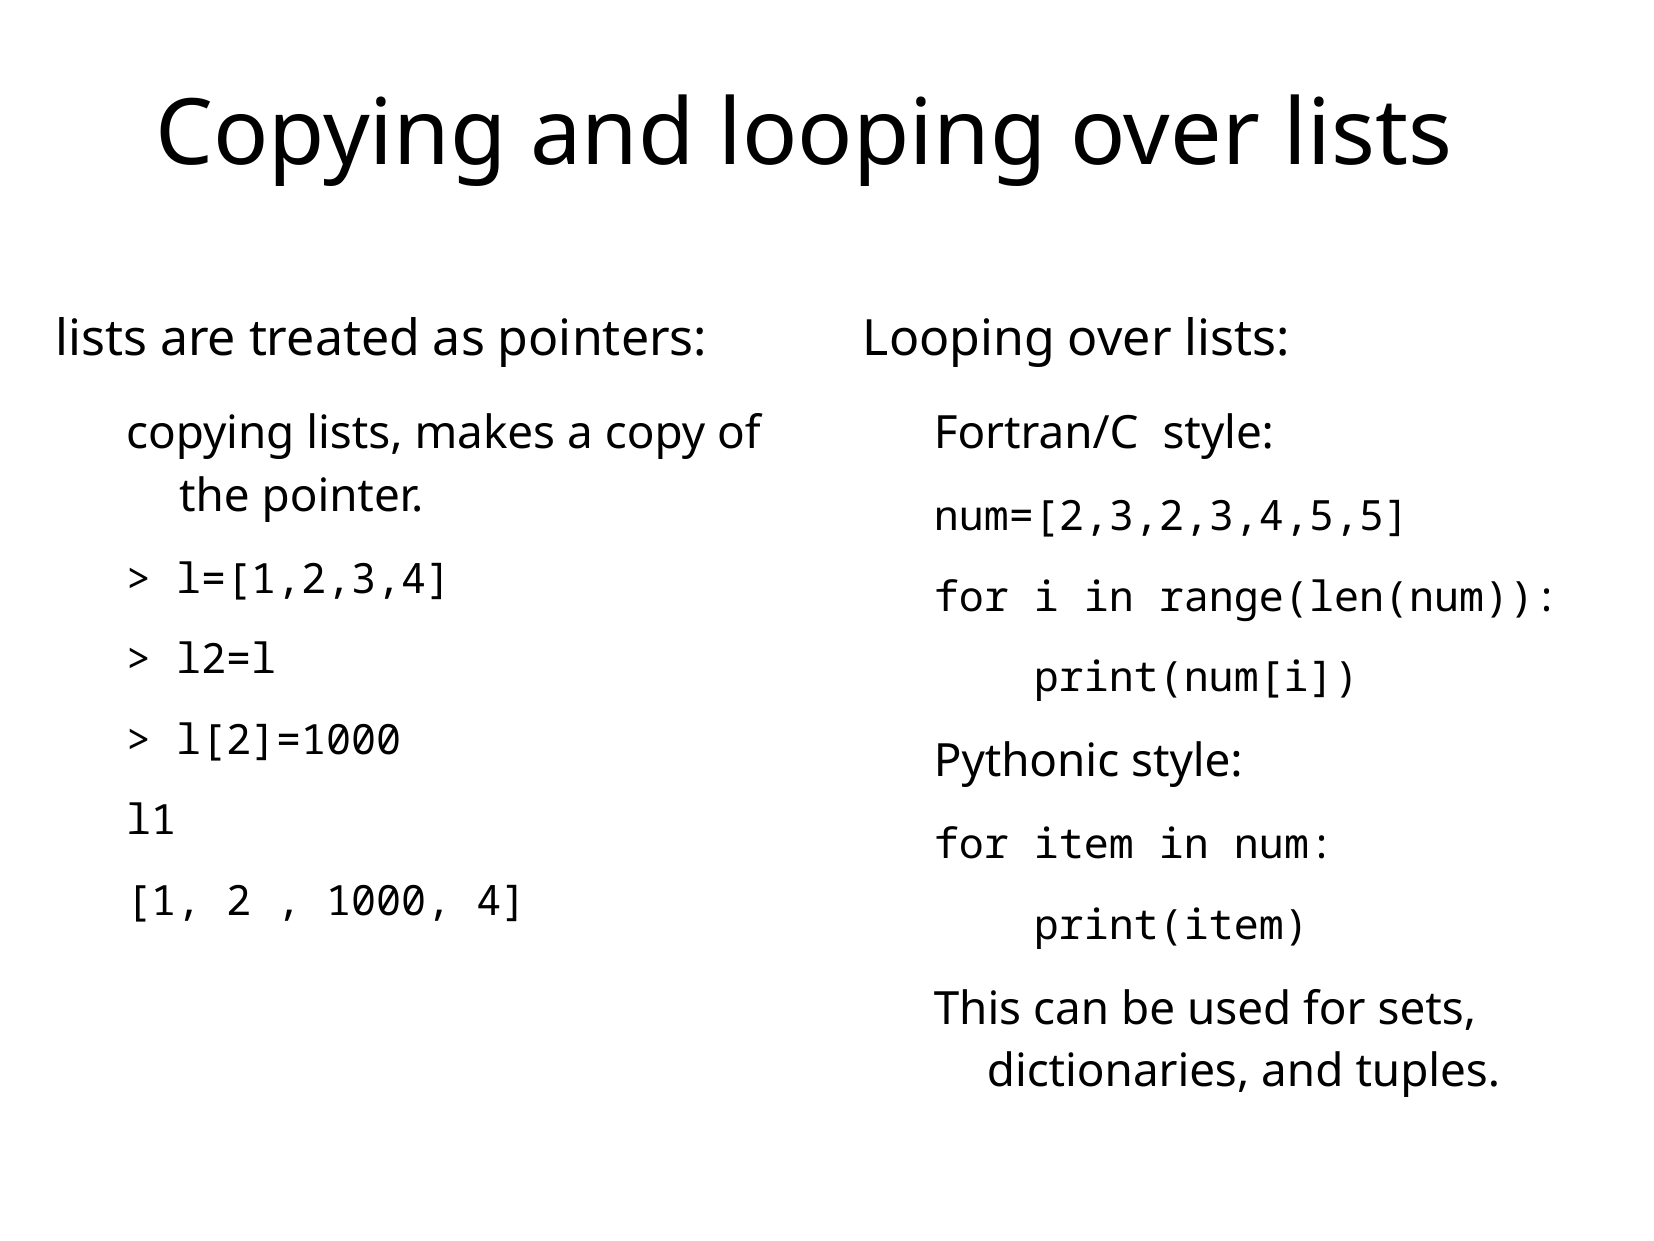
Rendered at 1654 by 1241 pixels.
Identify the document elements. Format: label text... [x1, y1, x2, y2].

list Looping over lists: Fortran/C style: num=[2,3,2,3,4,5,5] for i in range(len(num)): print(num[i]) Pythonic style: for item in num: print(item) This can be used for sets, dictionaries, and tuples. [845, 302, 1576, 1106]
title Copying and looping over lists [79, 25, 1531, 233]
list lists are treated as pointers: copying lists, makes a copy of the pointer. > l=[1,2,3,4] > l2=l > l[2]=1000 l1 [1, 2 , 1000, 4] [37, 302, 826, 1106]
